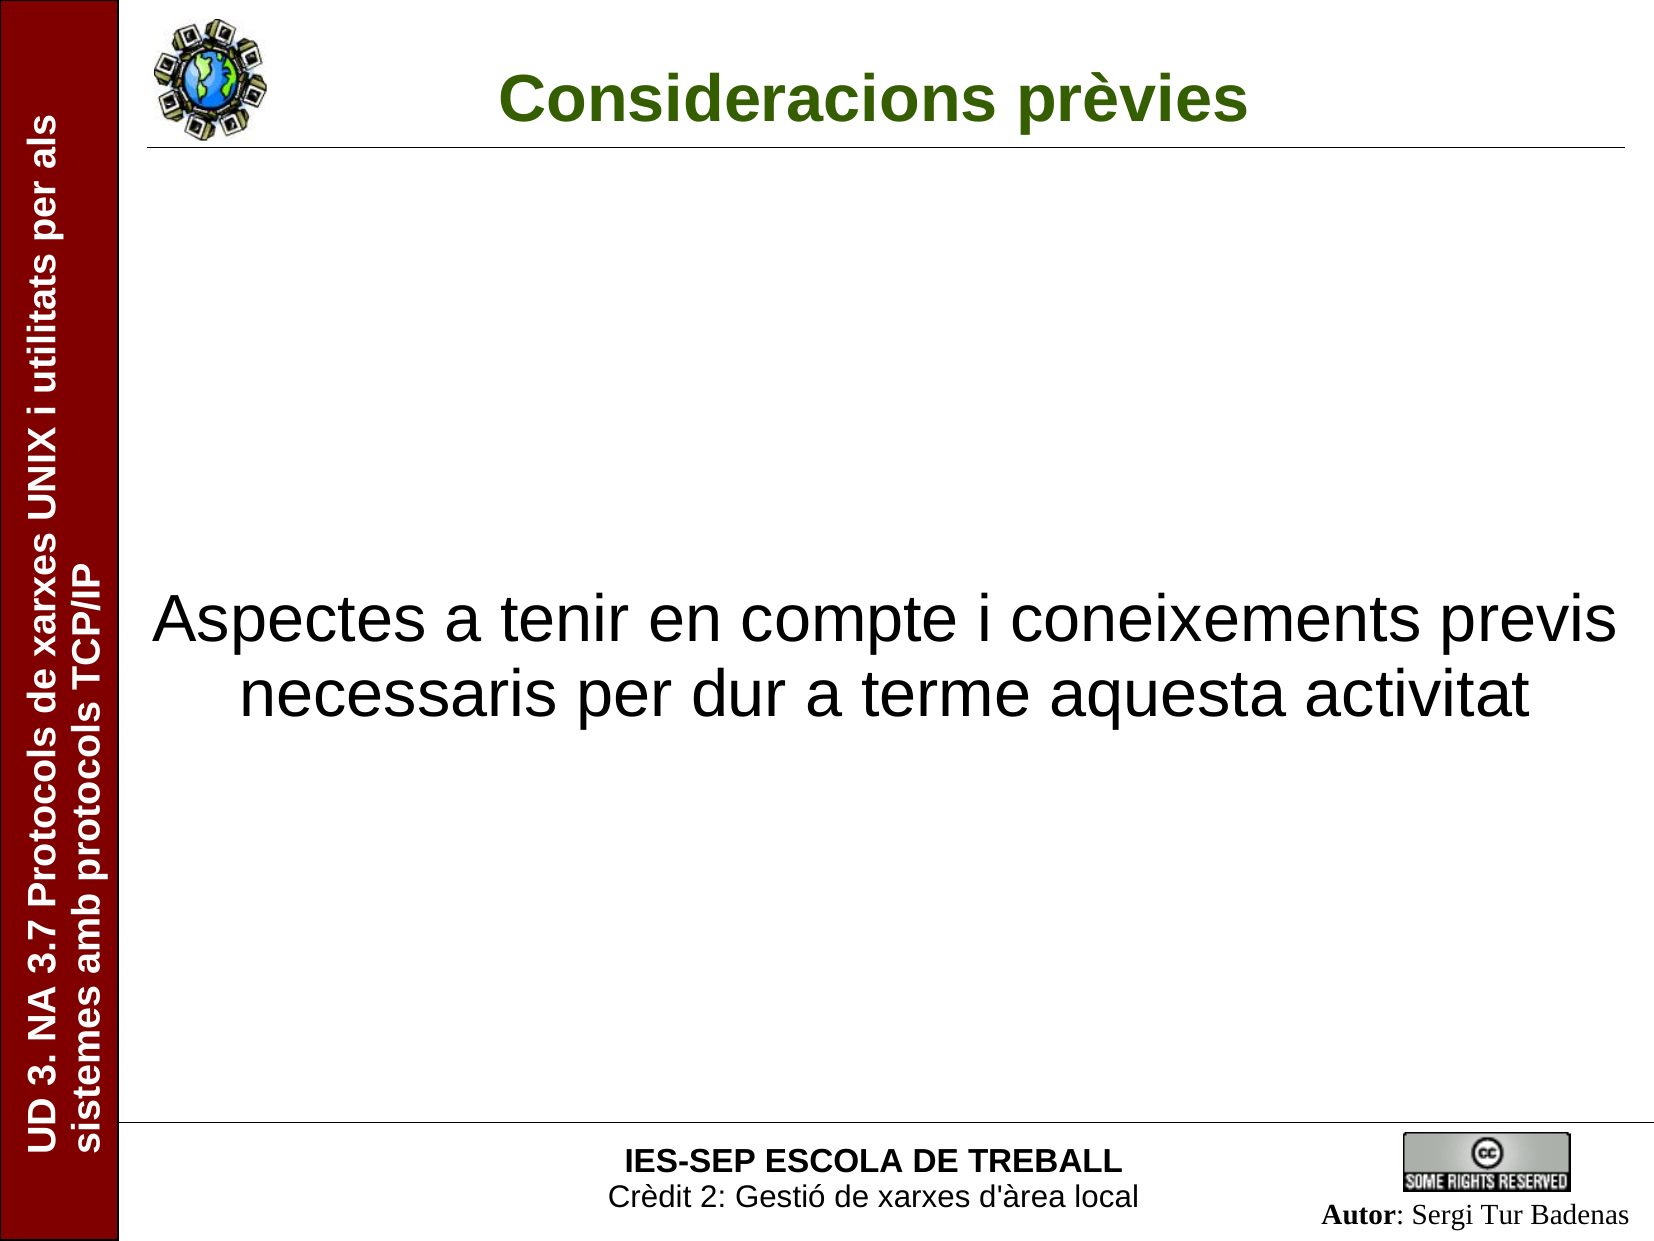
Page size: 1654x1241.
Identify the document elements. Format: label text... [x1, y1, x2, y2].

title Consideracions prèvies [129, 49, 1619, 148]
picture [154, 19, 268, 49]
subtitle Aspectes a tenir en compte i coneixements previs necessaris per dur a terme aquesta activitat [141, 238, 1630, 1074]
picture [1403, 1132, 1571, 1192]
